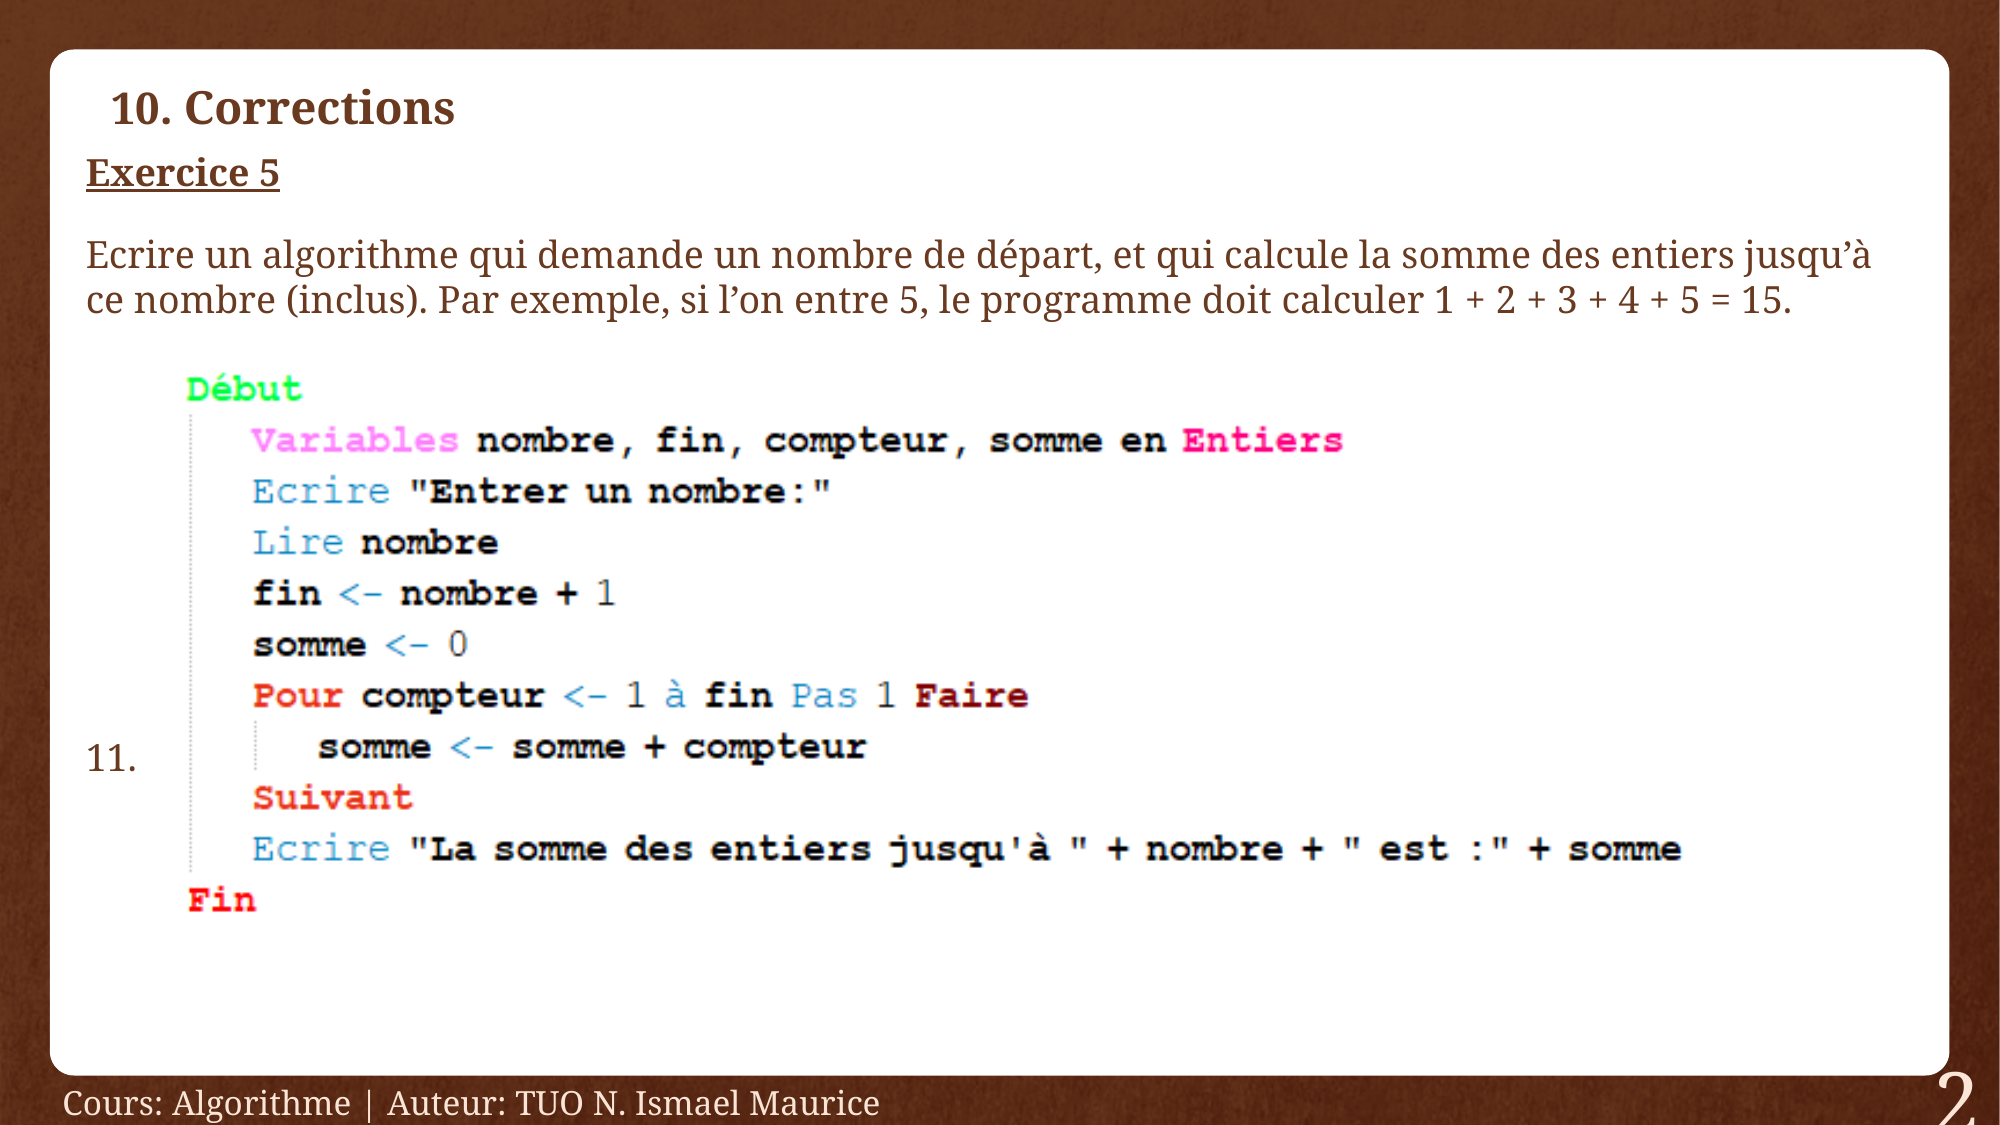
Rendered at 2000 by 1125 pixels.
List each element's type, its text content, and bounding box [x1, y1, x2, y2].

picture [160, 348, 1929, 984]
text_box [1918, 1041, 2000, 1125]
text_box Cours: Algorithme | Auteur: TUO N. Ismael Maurice [47, 1074, 1264, 1125]
list Exercice 5 Ecrire un algorithme qui demande un nombre de départ, et qui calcule la somme des entiers jusqu’à ce nombre (inclus). Par exemple, si l’on entre 5, le programme doit calculer 1 + 2 + 3 + 4 + 5 = 15. [70, 141, 1929, 358]
title 10. Corrections [95, 68, 1696, 142]
